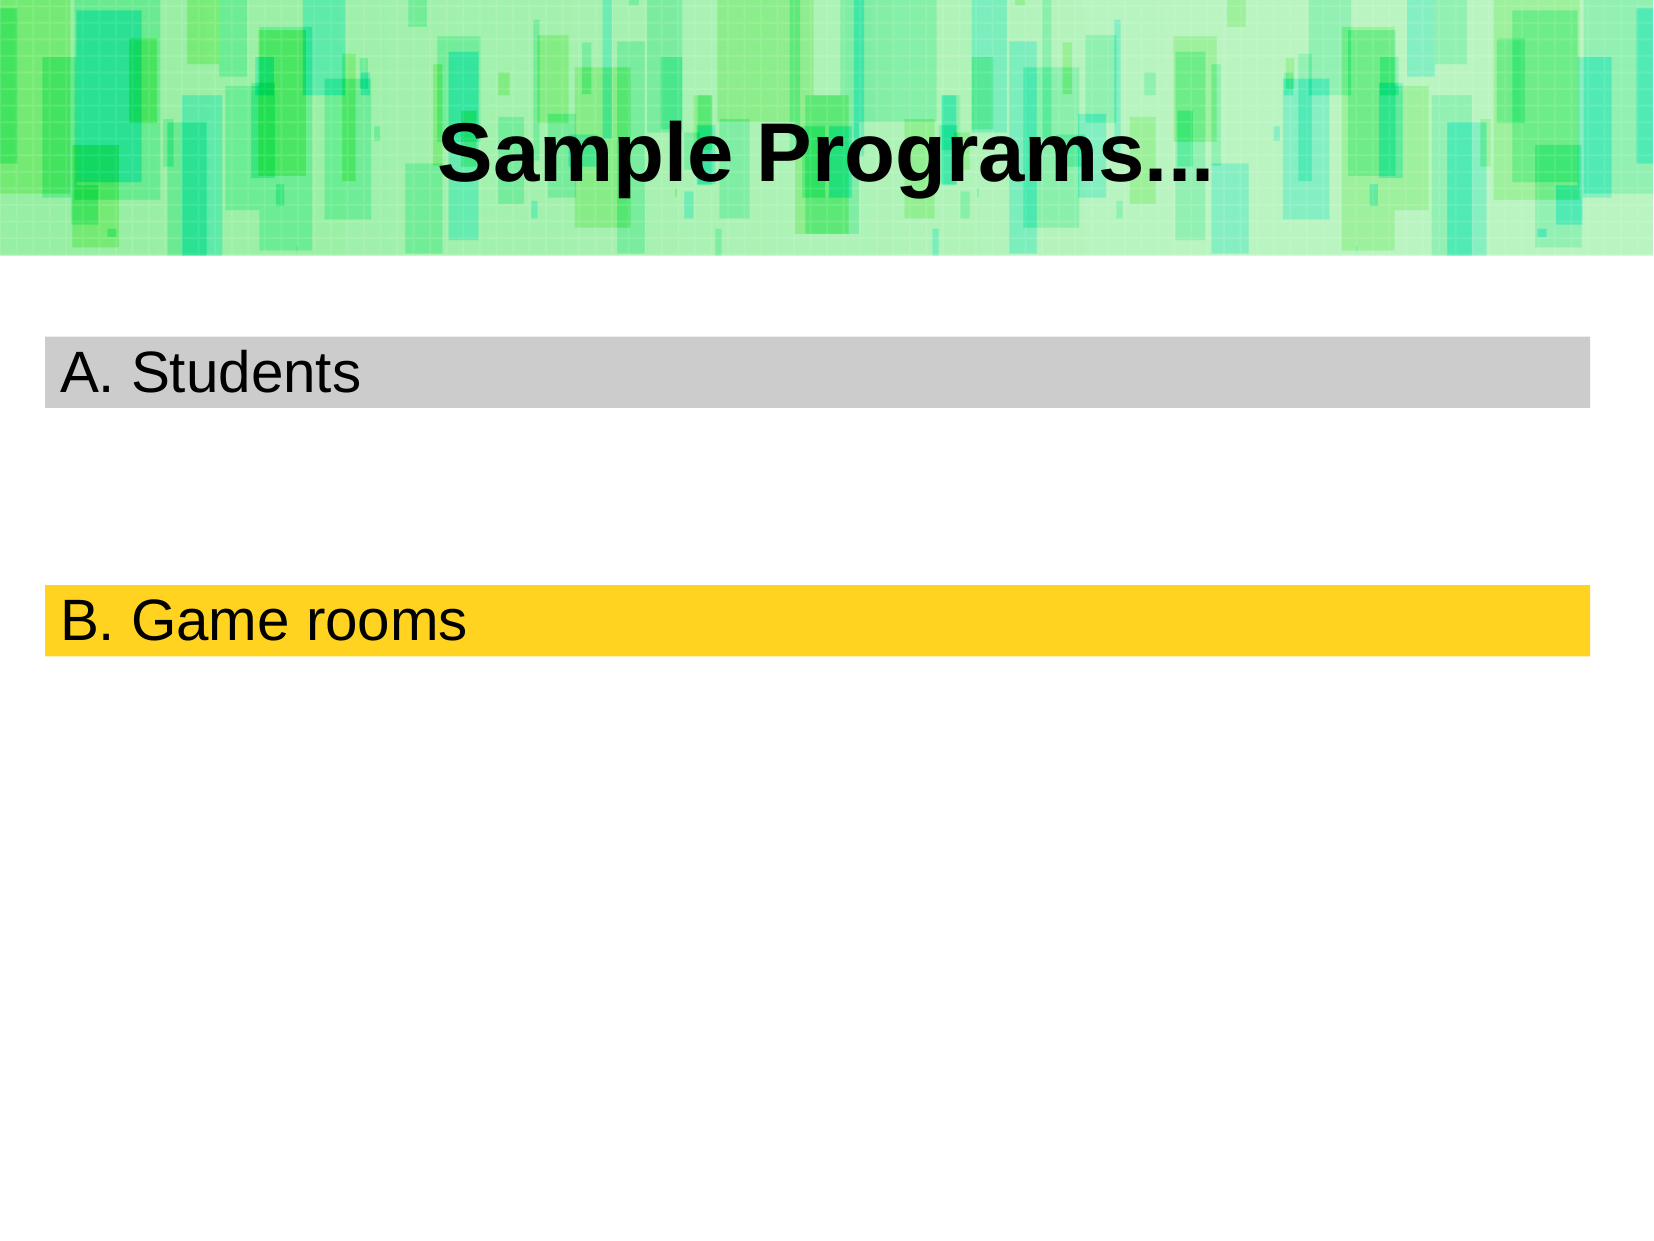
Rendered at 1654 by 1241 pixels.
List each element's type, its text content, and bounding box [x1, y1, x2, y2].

picture [0, 0, 1654, 1241]
text_box A. Students [45, 336, 1591, 408]
text_box B. Game rooms [45, 585, 1591, 657]
title Sample Programs... [82, 49, 1571, 257]
